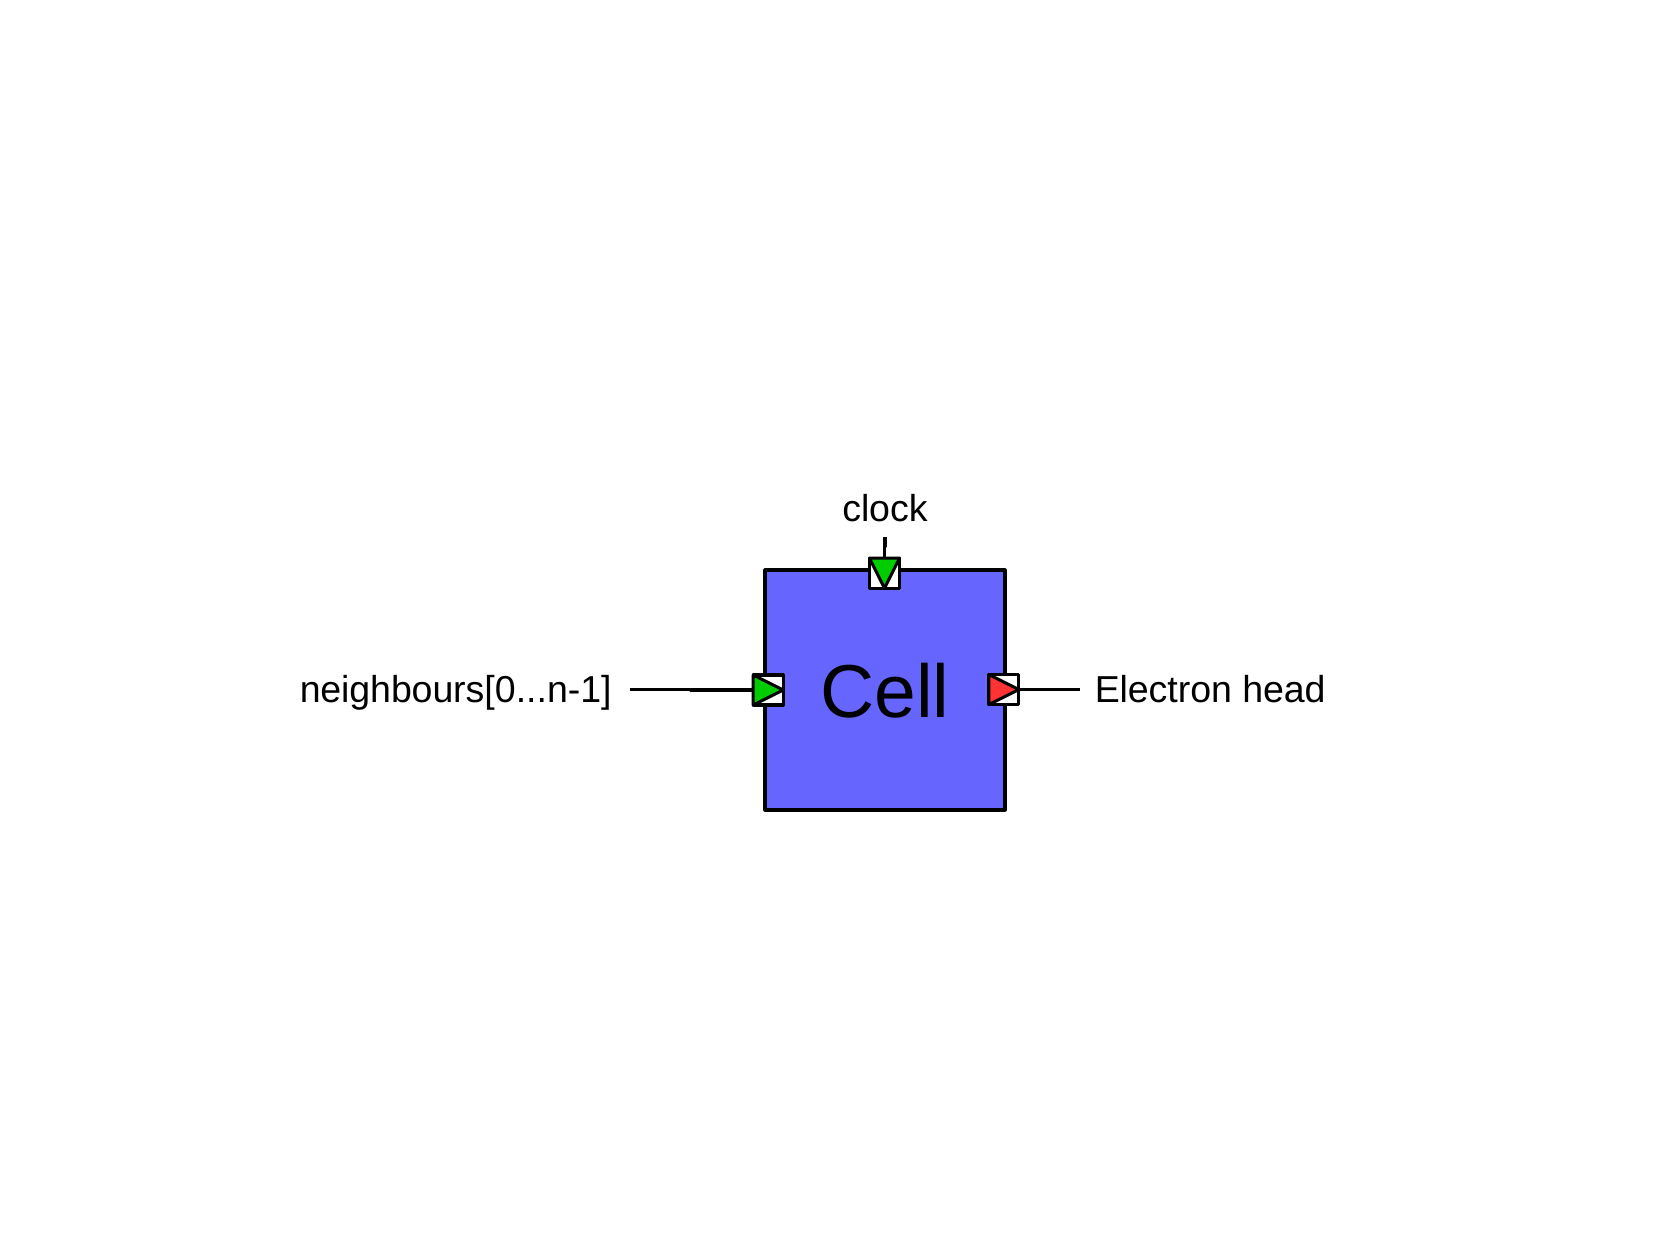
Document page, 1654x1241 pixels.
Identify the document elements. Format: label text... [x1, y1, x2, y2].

text_box [988, 674, 1019, 705]
text_box Electron head [1080, 661, 1426, 719]
text_box [585, 540, 1156, 641]
text_box [753, 675, 784, 706]
text_box clock [802, 480, 968, 537]
text_box [765, 741, 1006, 811]
text_box neighbours[0...n-1] [285, 661, 631, 719]
text_box Cell [757, 641, 1013, 741]
